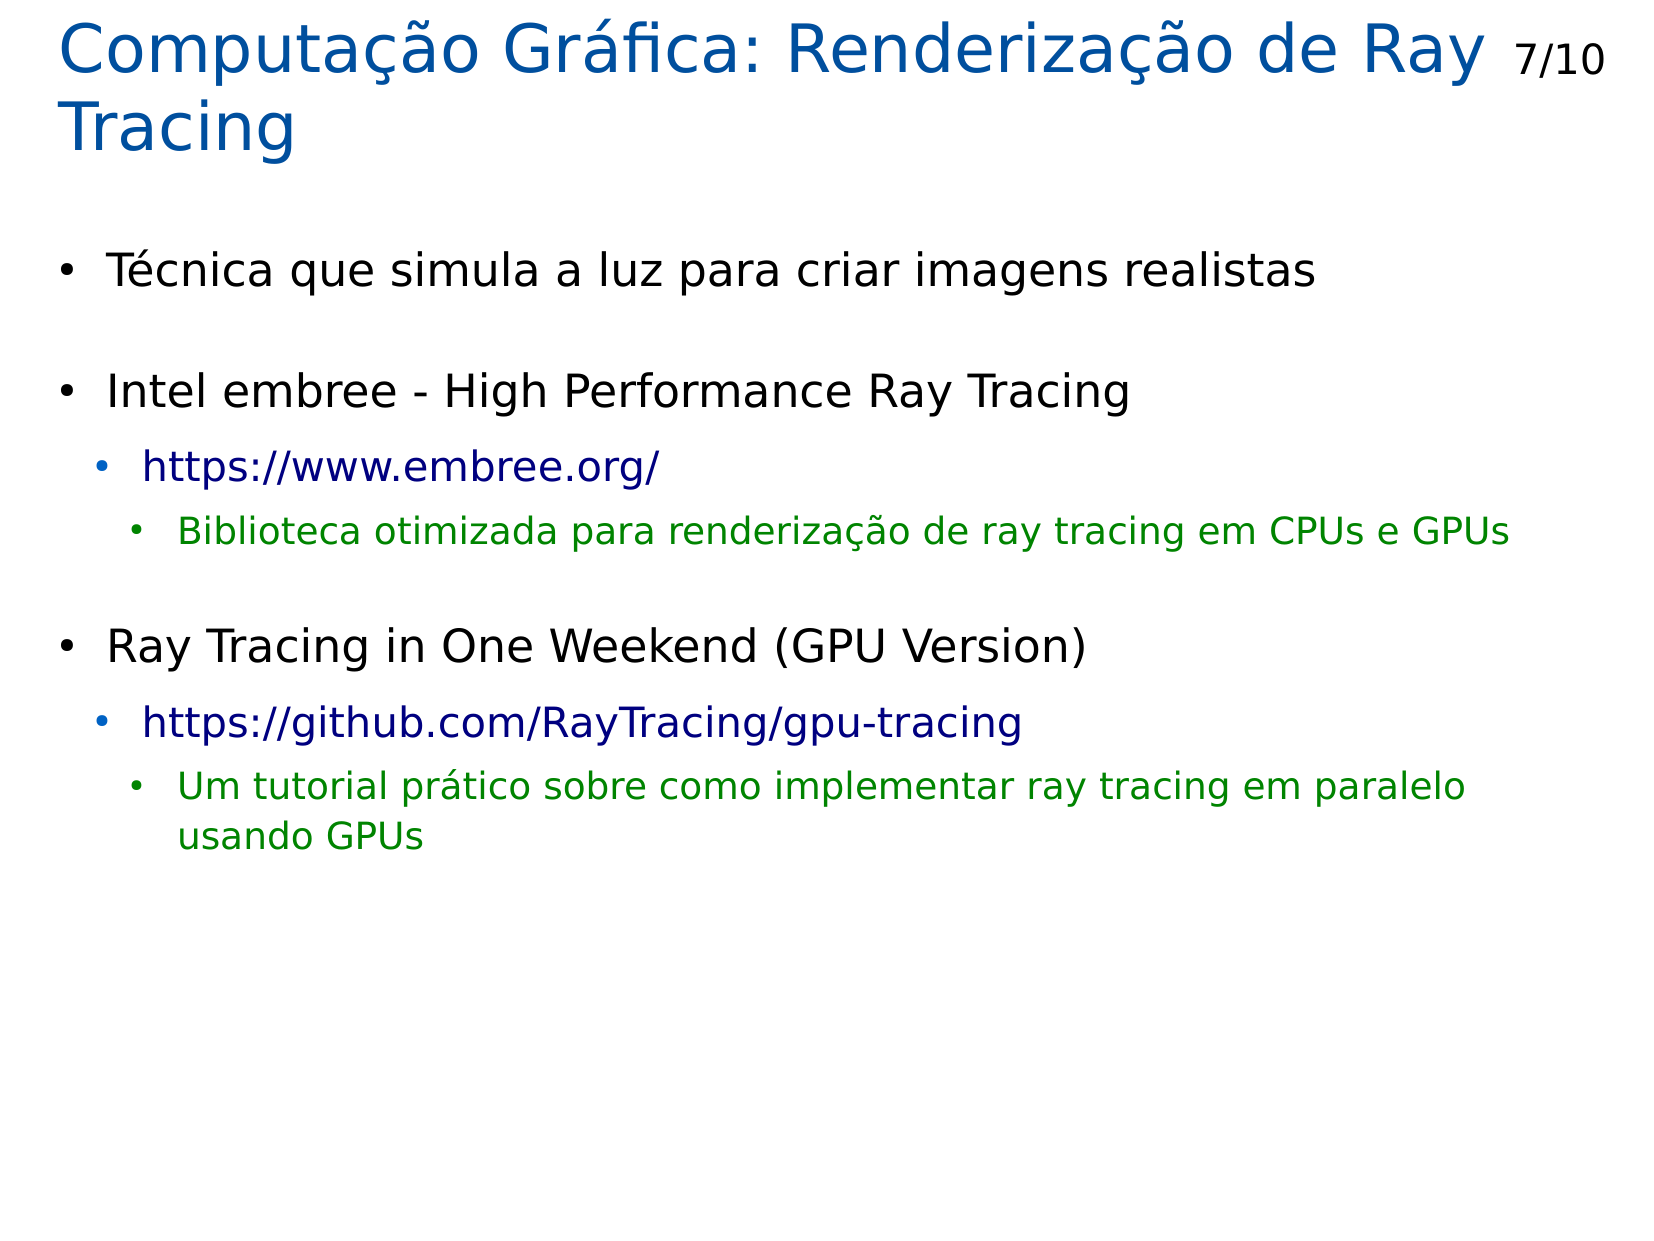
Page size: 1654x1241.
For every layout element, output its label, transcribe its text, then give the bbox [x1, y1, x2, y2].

list Técnica que simula a luz para criar imagens realistas Intel embree - High Performance Ray Tracing https://www.embree.org/ Biblioteca otimizada para renderização de ray tracing em CPUs e GPUs Ray Tracing in One Weekend (GPU Version) https://github.com/RayTracing/gpu-tracing Um tutorial prático sobre como implementar ray tracing em paralelo usando GPUs [59, 236, 1595, 1211]
title Computação Gráfica: Renderização de Ray Tracing [59, 10, 1506, 167]
